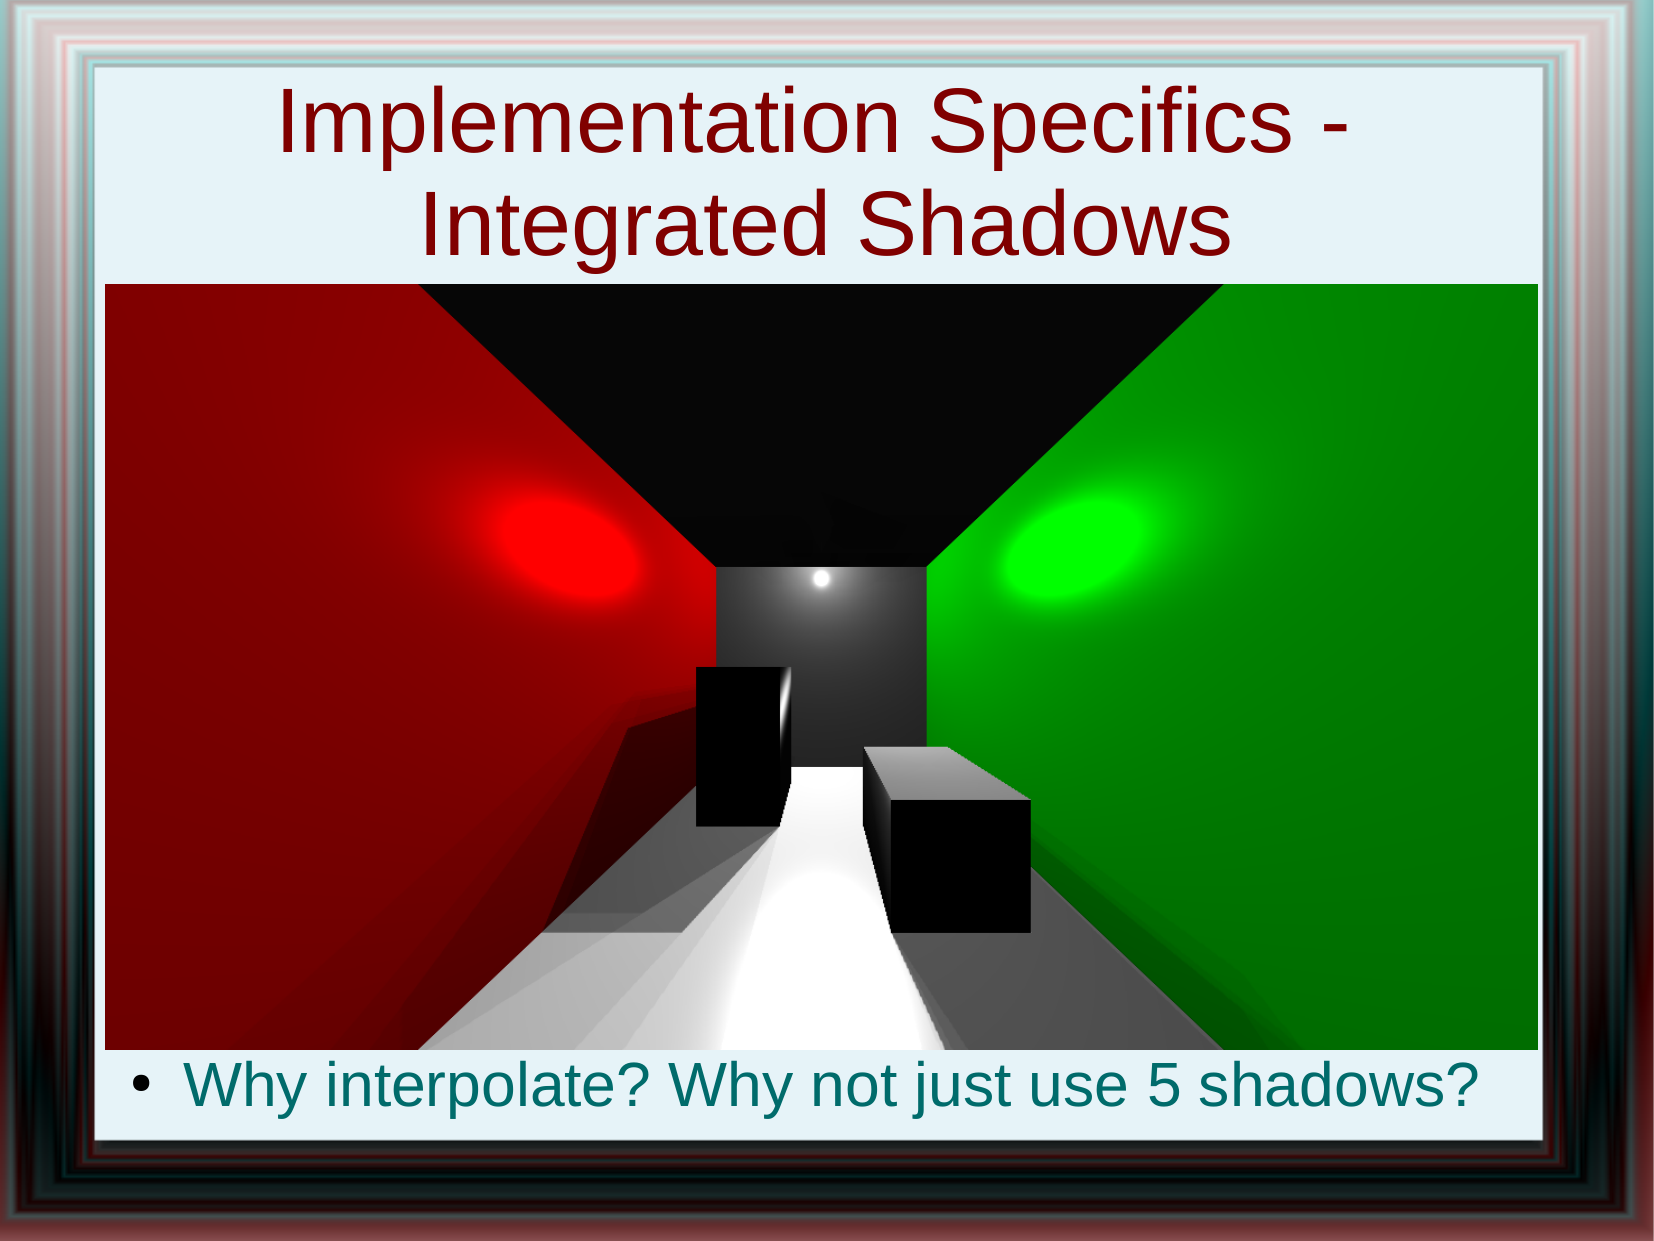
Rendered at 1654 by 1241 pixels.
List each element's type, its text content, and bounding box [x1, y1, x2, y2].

list Why interpolate? Why not just use 5 shadows? [112, 1051, 1501, 1125]
title Implementation Specifics - Integrated Shadows [118, 69, 1536, 276]
picture [0, 0, 1654, 1241]
